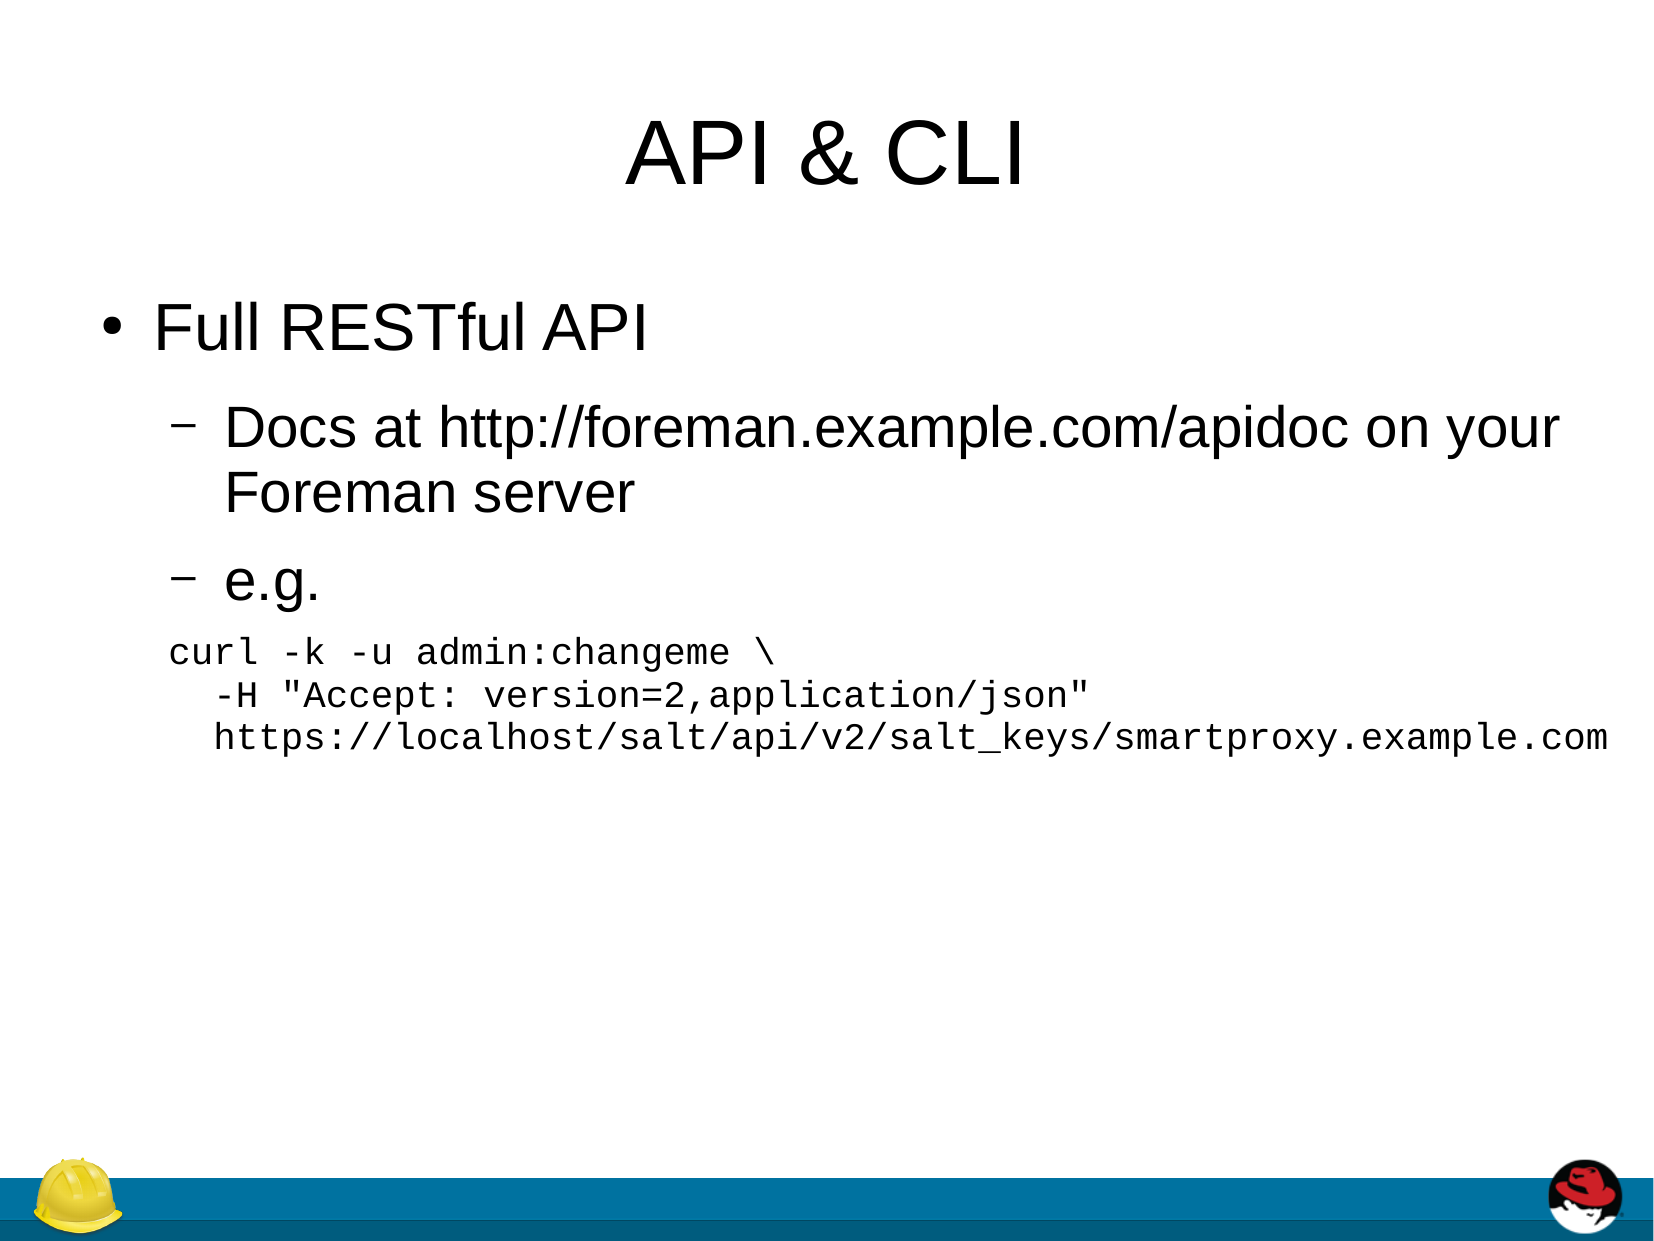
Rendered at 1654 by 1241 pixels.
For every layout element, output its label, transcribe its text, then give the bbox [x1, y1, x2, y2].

text_box curl -k -u admin:changeme \ -H "Accept: version=2,application/json" https://localhost/salt/api/v2/salt_keys/smartproxy.example.com [153, 625, 1654, 811]
list Full RESTful API Docs at http://foreman.example.com/apidoc on your Foreman server e.g. [82, 290, 1571, 1010]
picture [23, 1145, 130, 1235]
title API & CLI [82, 49, 1571, 257]
picture [1547, 1157, 1630, 1233]
